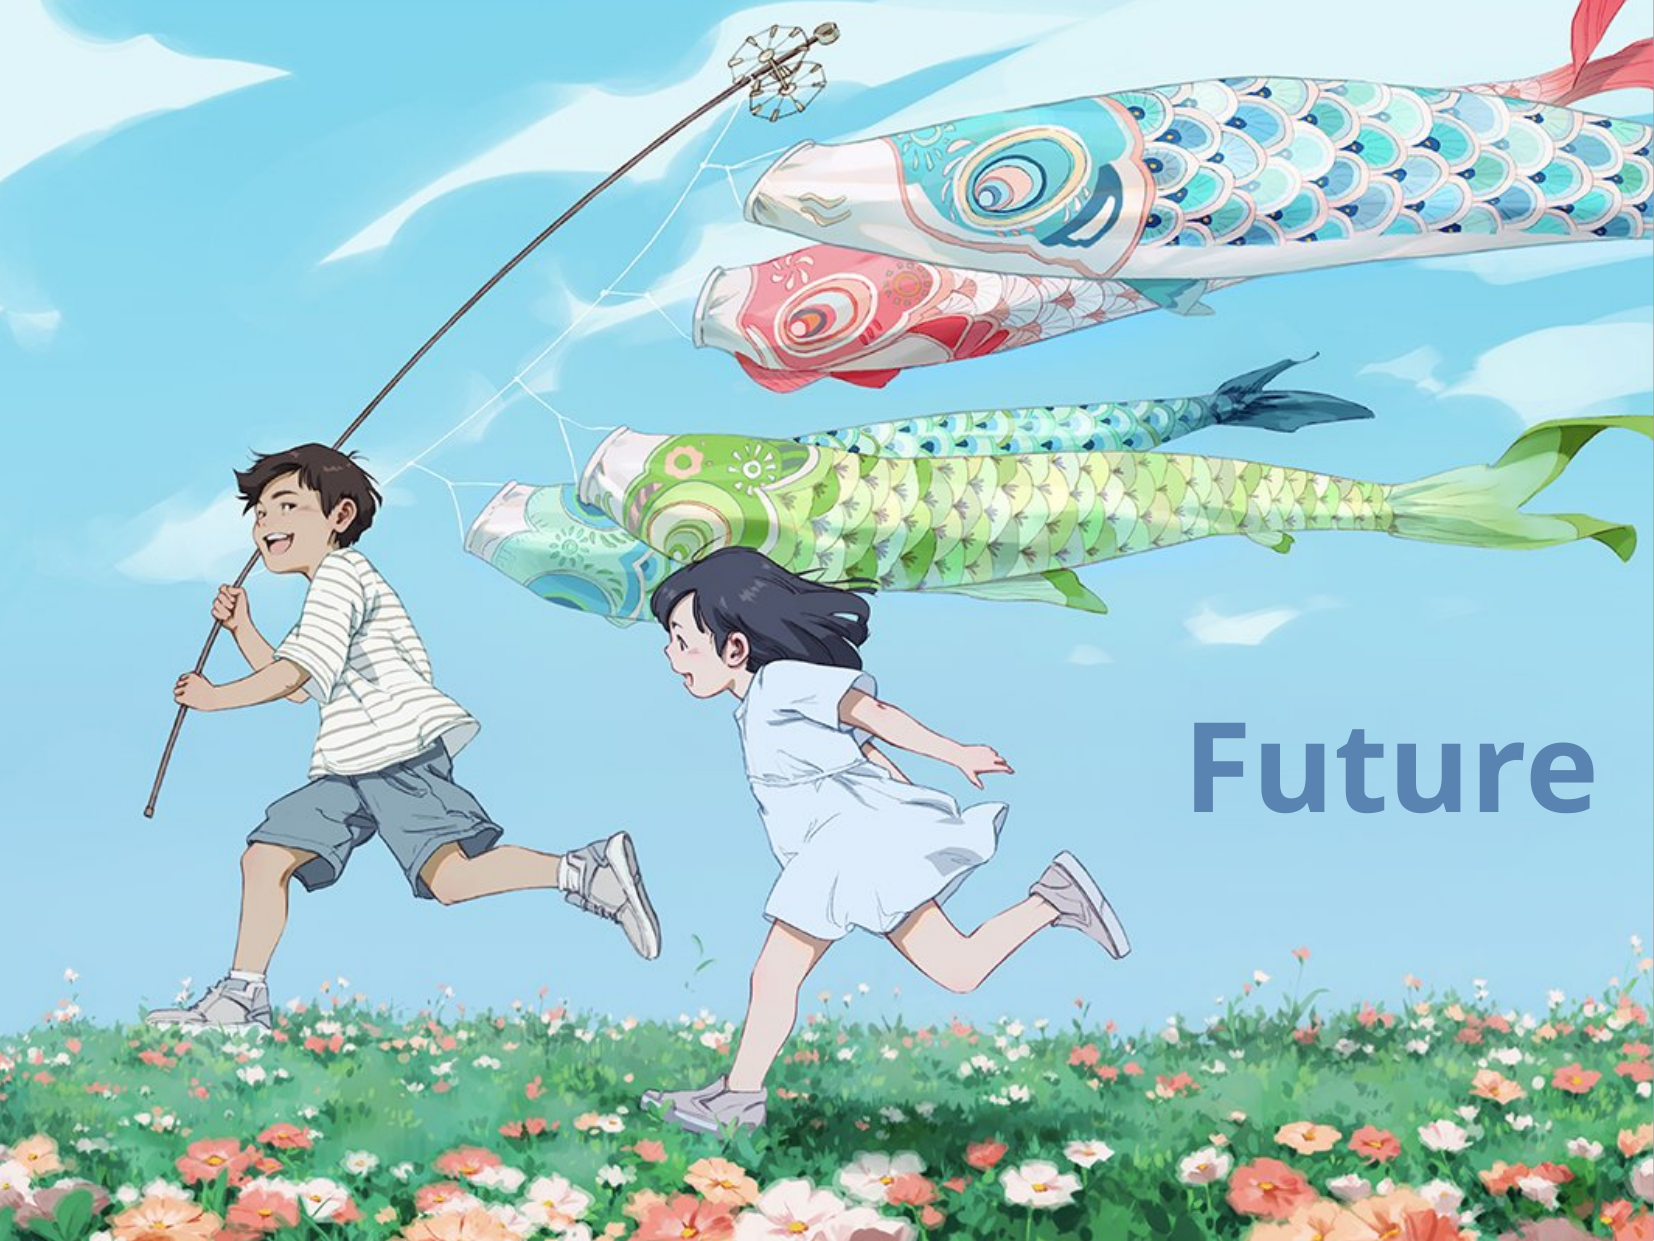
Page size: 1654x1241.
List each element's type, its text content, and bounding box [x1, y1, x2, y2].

picture [0, 0, 1654, 1241]
list Future [1093, 679, 1600, 1079]
